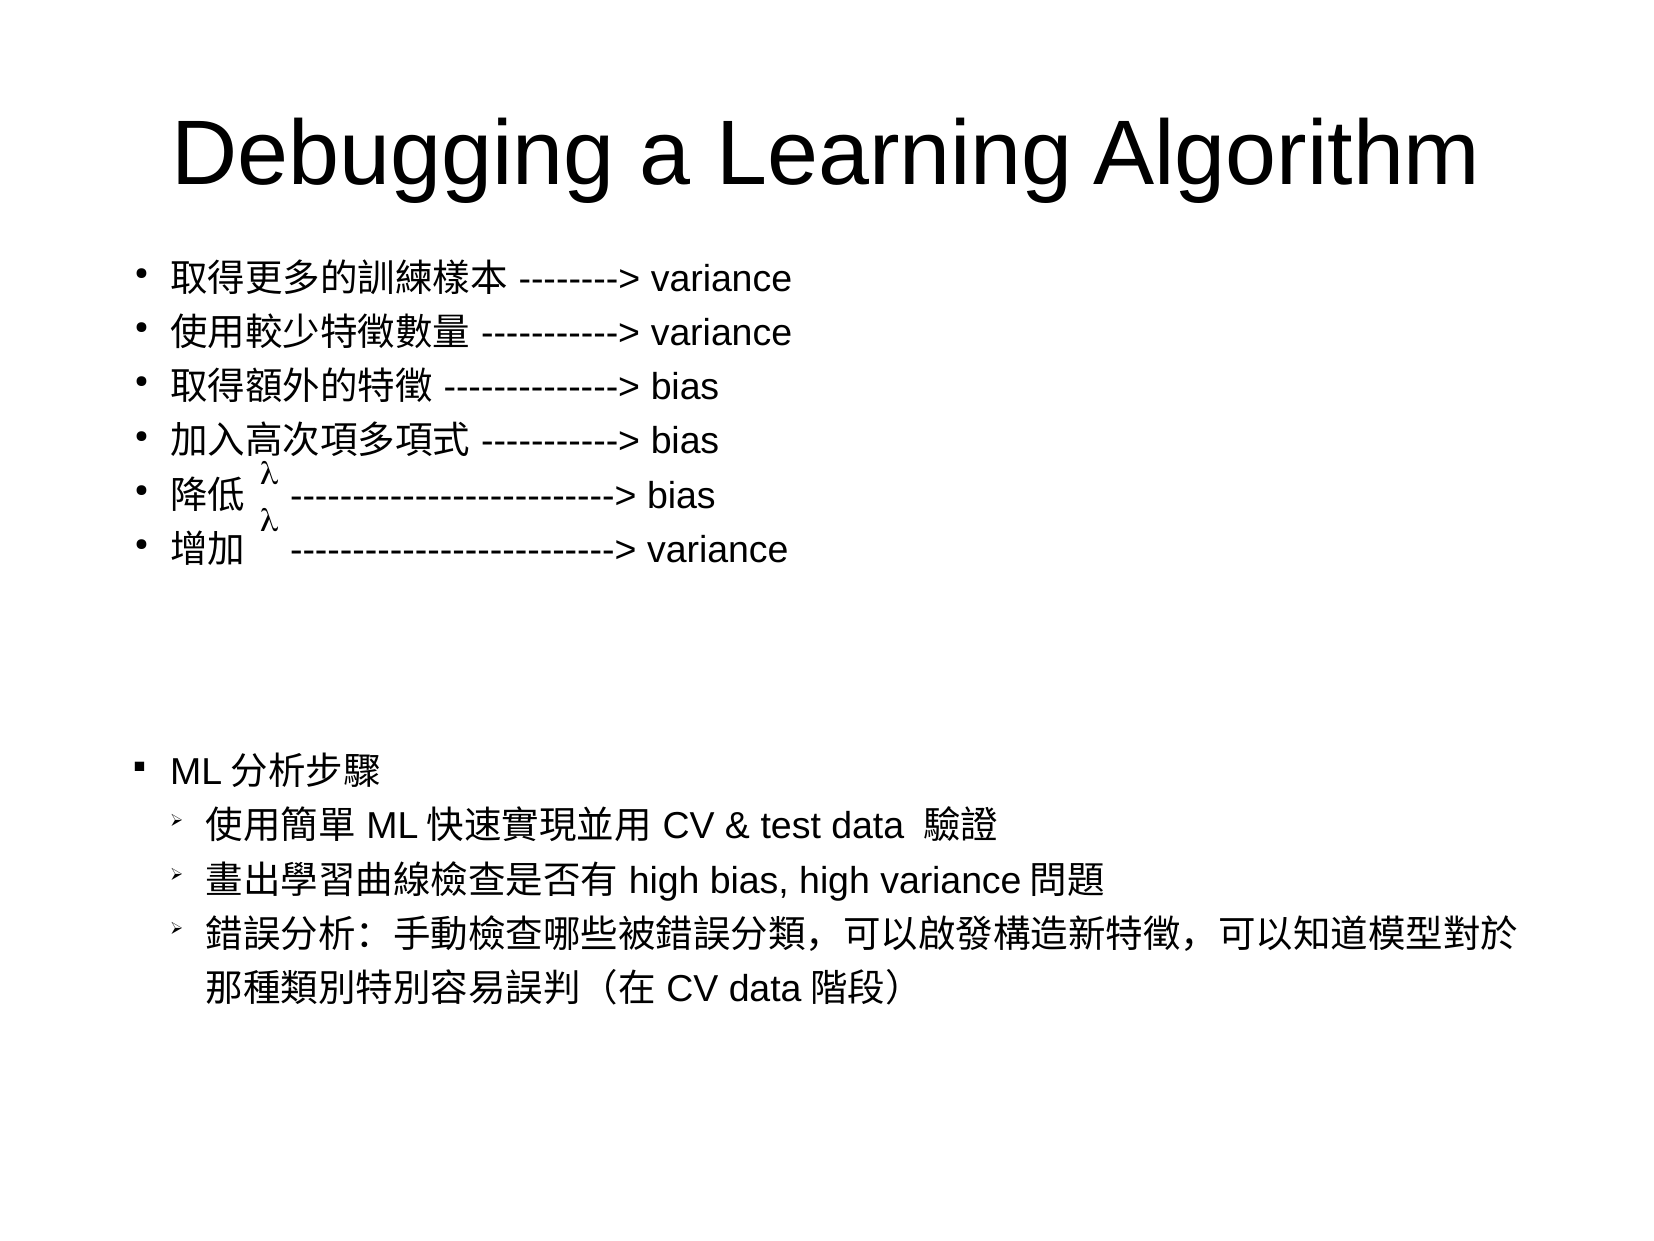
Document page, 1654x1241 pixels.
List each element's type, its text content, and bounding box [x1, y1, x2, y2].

chart [252, 459, 286, 486]
title Debugging a Learning Algorithm [82, 49, 1571, 257]
text_box 取得更多的訓練樣本--------> variance 使用較少特徵數量-----------> variance 取得額外的特徵--------------> bias 加入高次項多項式-----------> bias 降低 --------------------------> bias 增加 --------------------------> variance ML分析步驟 使用簡單ML快速實現並用CV & test data 驗證 畫出學習曲線檢查是否有high bias, high variance問題 錯誤分析：手動檢查哪些被錯誤分類，可以啟發構造新特徵，可以知道模型對於那種類別特別容易誤判（在CV data階段） [120, 240, 1561, 965]
chart [252, 506, 286, 534]
